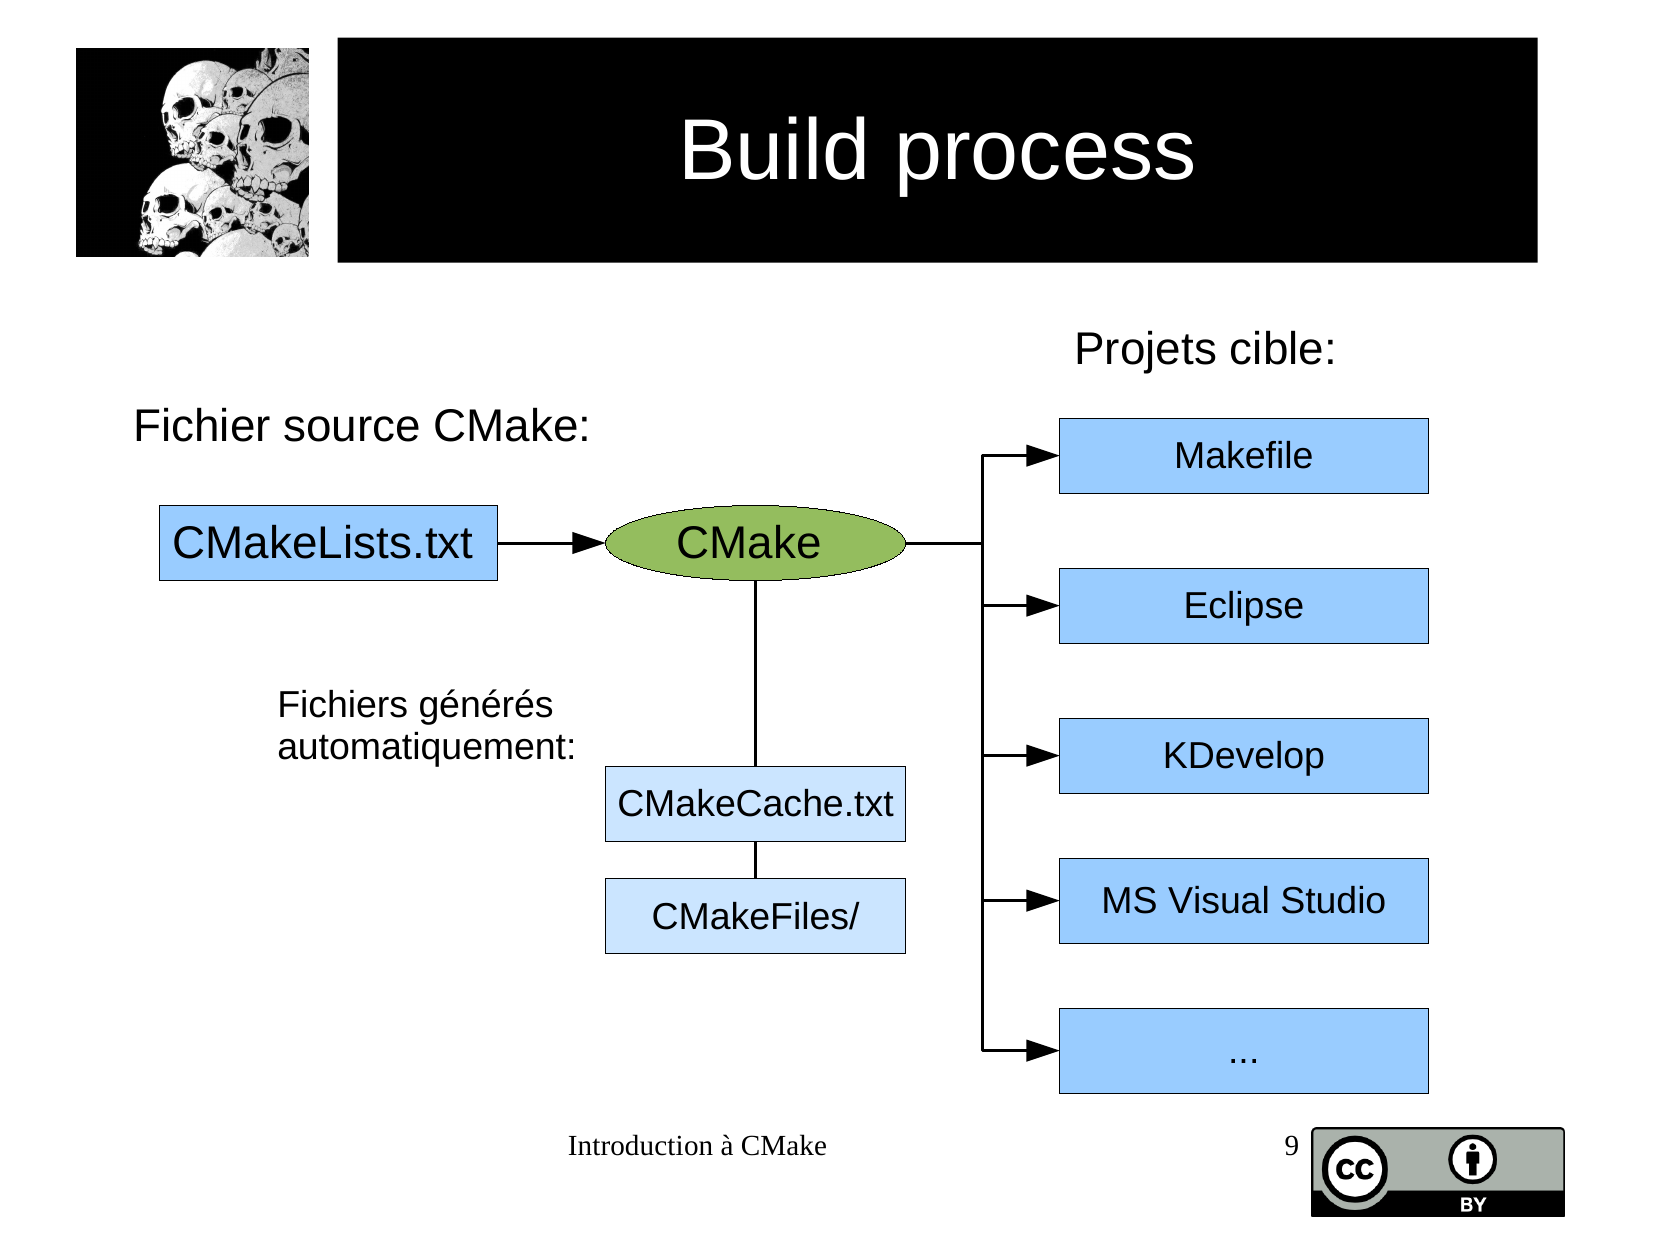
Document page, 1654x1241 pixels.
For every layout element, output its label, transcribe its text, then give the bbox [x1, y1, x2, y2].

text_box KDevelop [1059, 718, 1429, 794]
text_box Fichiers générés automatiquement: [262, 676, 725, 776]
text_box Fichier source CMake: [118, 393, 634, 465]
text_box Makefile [1059, 418, 1429, 494]
title Build process [337, 37, 1538, 263]
text_box CMakeCache.txt [605, 766, 906, 842]
text_box CMakeFiles/ [605, 878, 906, 954]
text_box CMake [605, 505, 906, 581]
text_box MS Visual Studio [1059, 858, 1429, 944]
text_box CMakeLists.txt [159, 505, 498, 581]
text_box ... [1059, 1008, 1429, 1094]
picture [76, 48, 309, 257]
picture [1311, 1127, 1565, 1217]
text_box Eclipse [1059, 568, 1429, 644]
text_box Projets cible: [1059, 315, 1446, 388]
